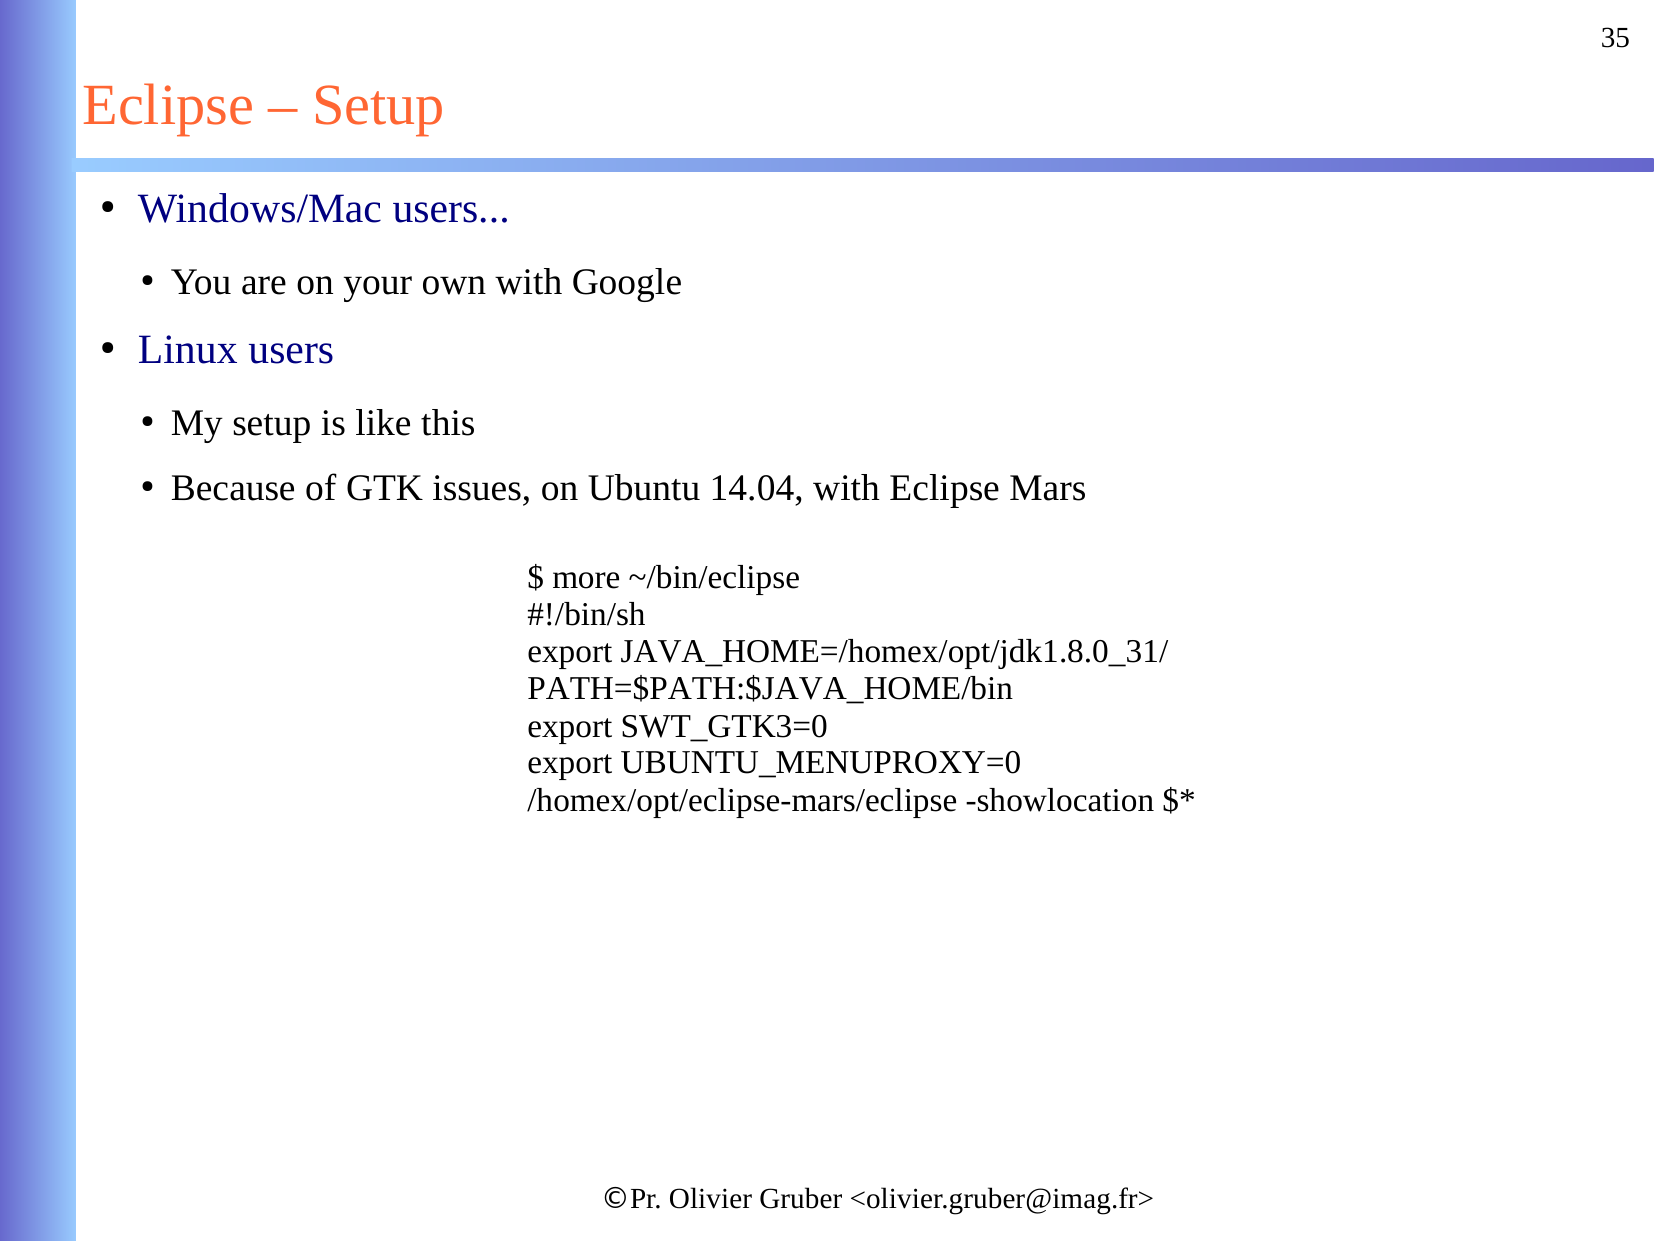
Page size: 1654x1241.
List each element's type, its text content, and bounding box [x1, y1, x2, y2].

list Windows/Mac users... You are on your own with Google Linux users My setup is like this Because of GTK issues, on Ubuntu 14.04, with Eclipse Mars [82, 185, 1571, 1129]
text_box $ more ~/bin/eclipse #!/bin/sh export JAVA_HOME=/homex/opt/jdk1.8.0_31/ PATH=$PATH:$JAVA_HOME/bin export SWT_GTK3=0 export UBUNTU_MENUPROXY=0 /homex/opt/eclipse-mars/eclipse -showlocation $* [527, 559, 1206, 819]
title Eclipse – Setup [82, 49, 1571, 161]
